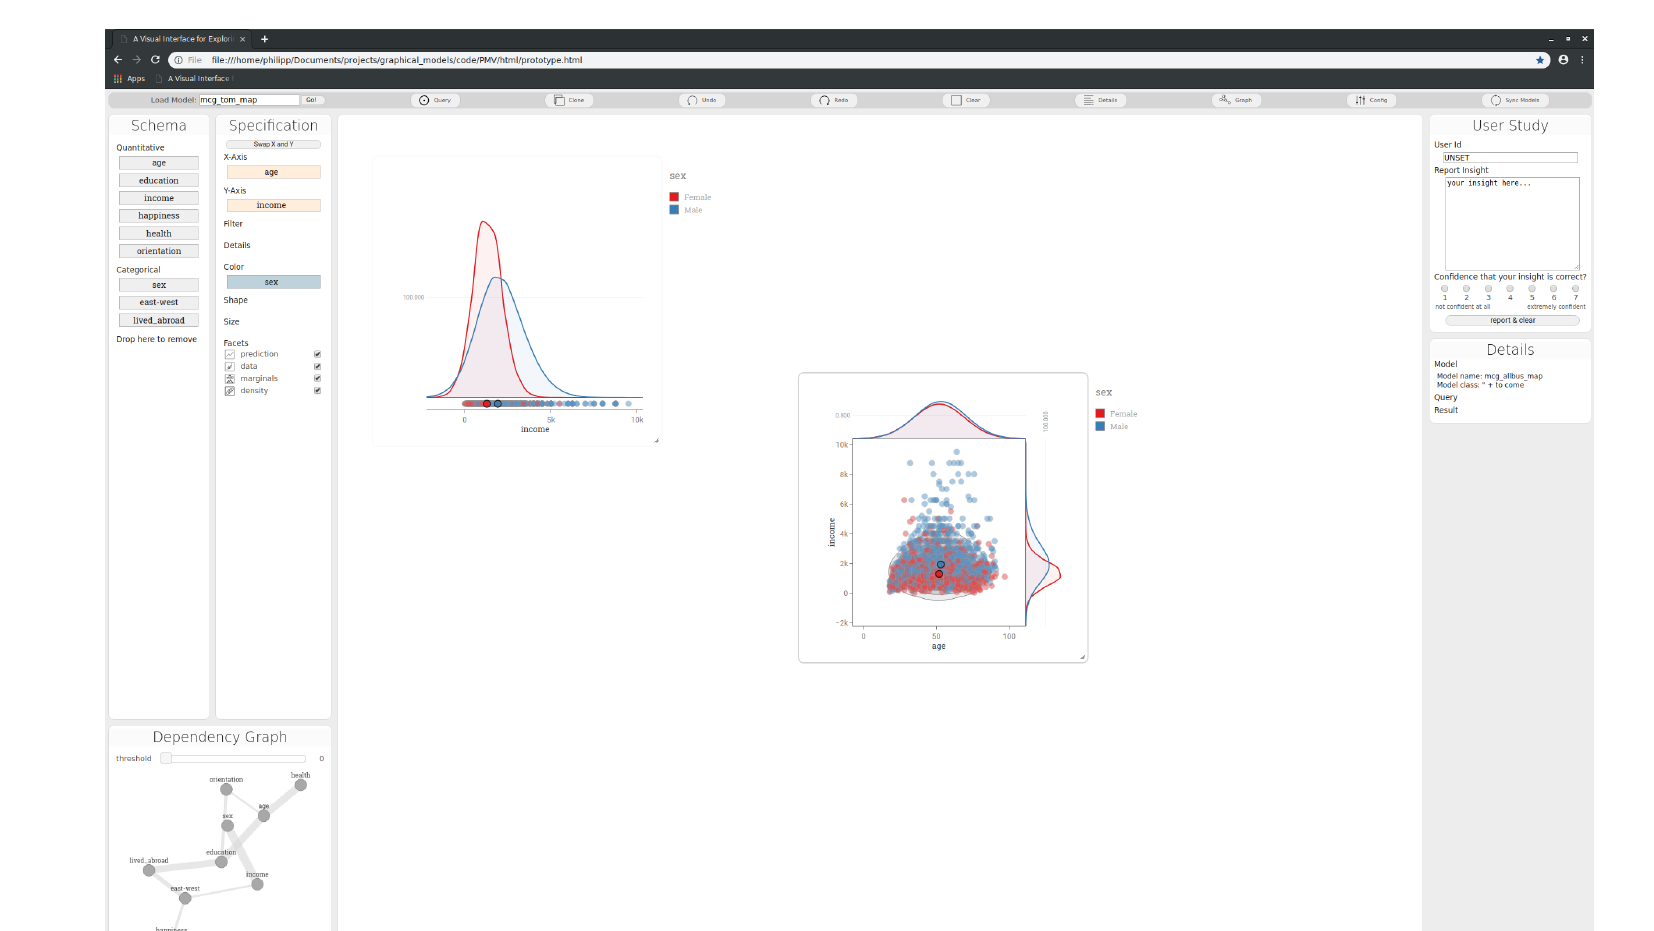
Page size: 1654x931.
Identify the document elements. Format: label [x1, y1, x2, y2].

picture [105, 29, 1594, 931]
